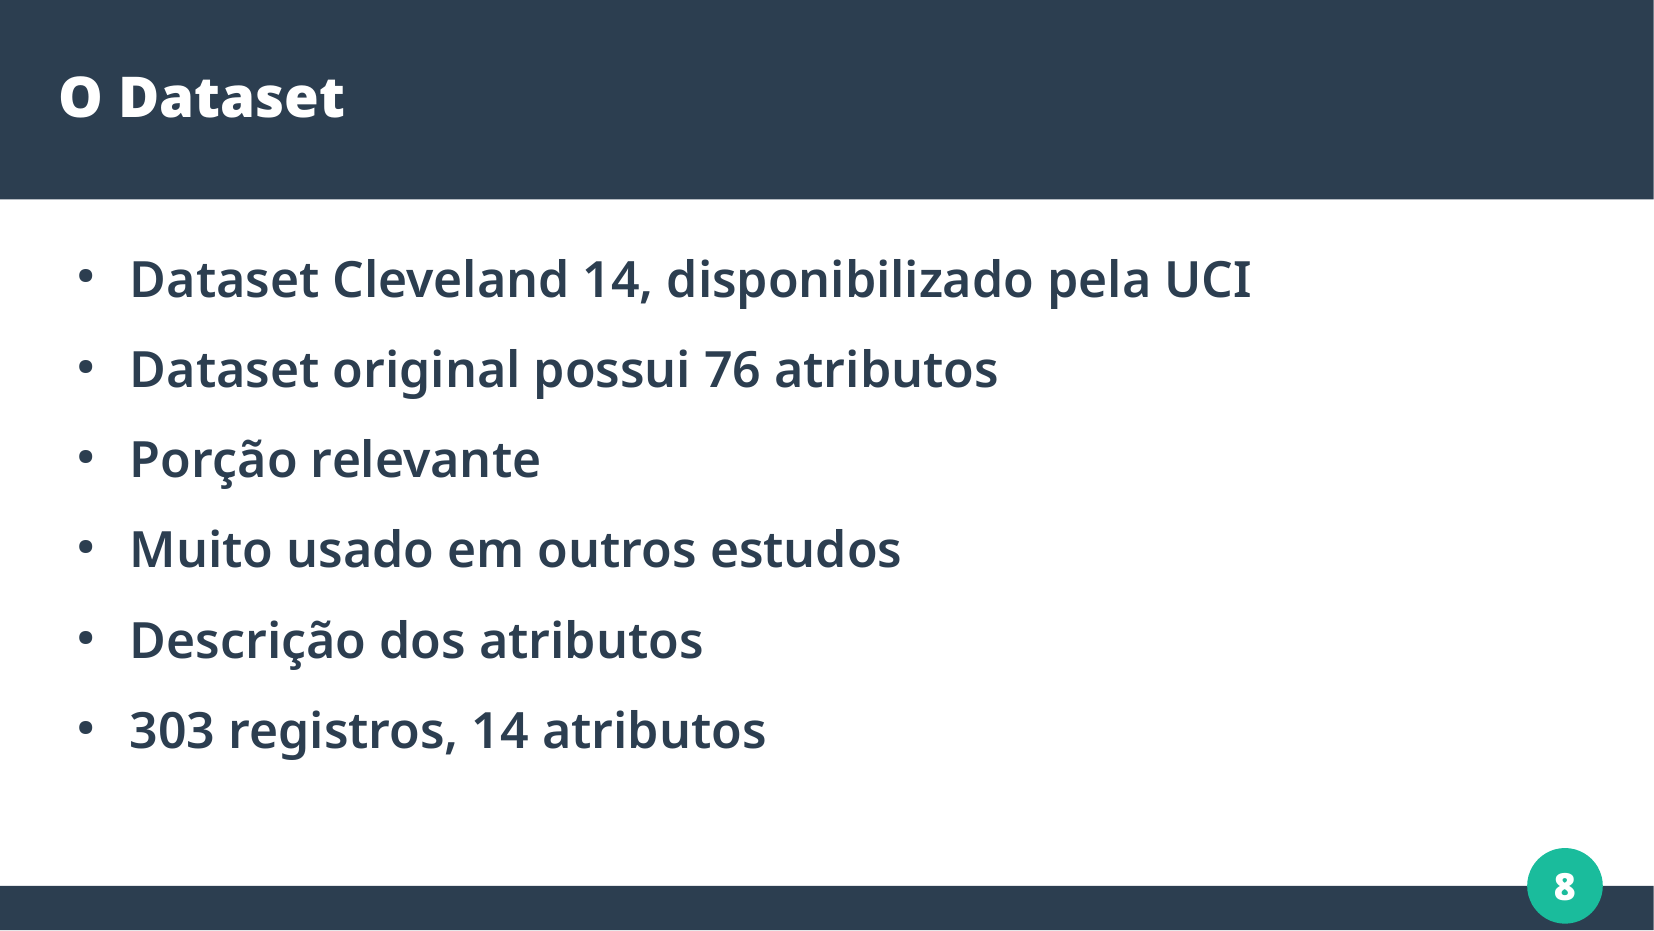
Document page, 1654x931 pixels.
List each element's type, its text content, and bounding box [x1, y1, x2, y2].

list Dataset Cleveland 14, disponibilizado pela UCI Dataset original possui 76 atributos Porção relevante Muito usado em outros estudos Descrição dos atributos 303 registros, 14 atributos [59, 243, 1595, 864]
title O Dataset [59, 37, 1595, 156]
